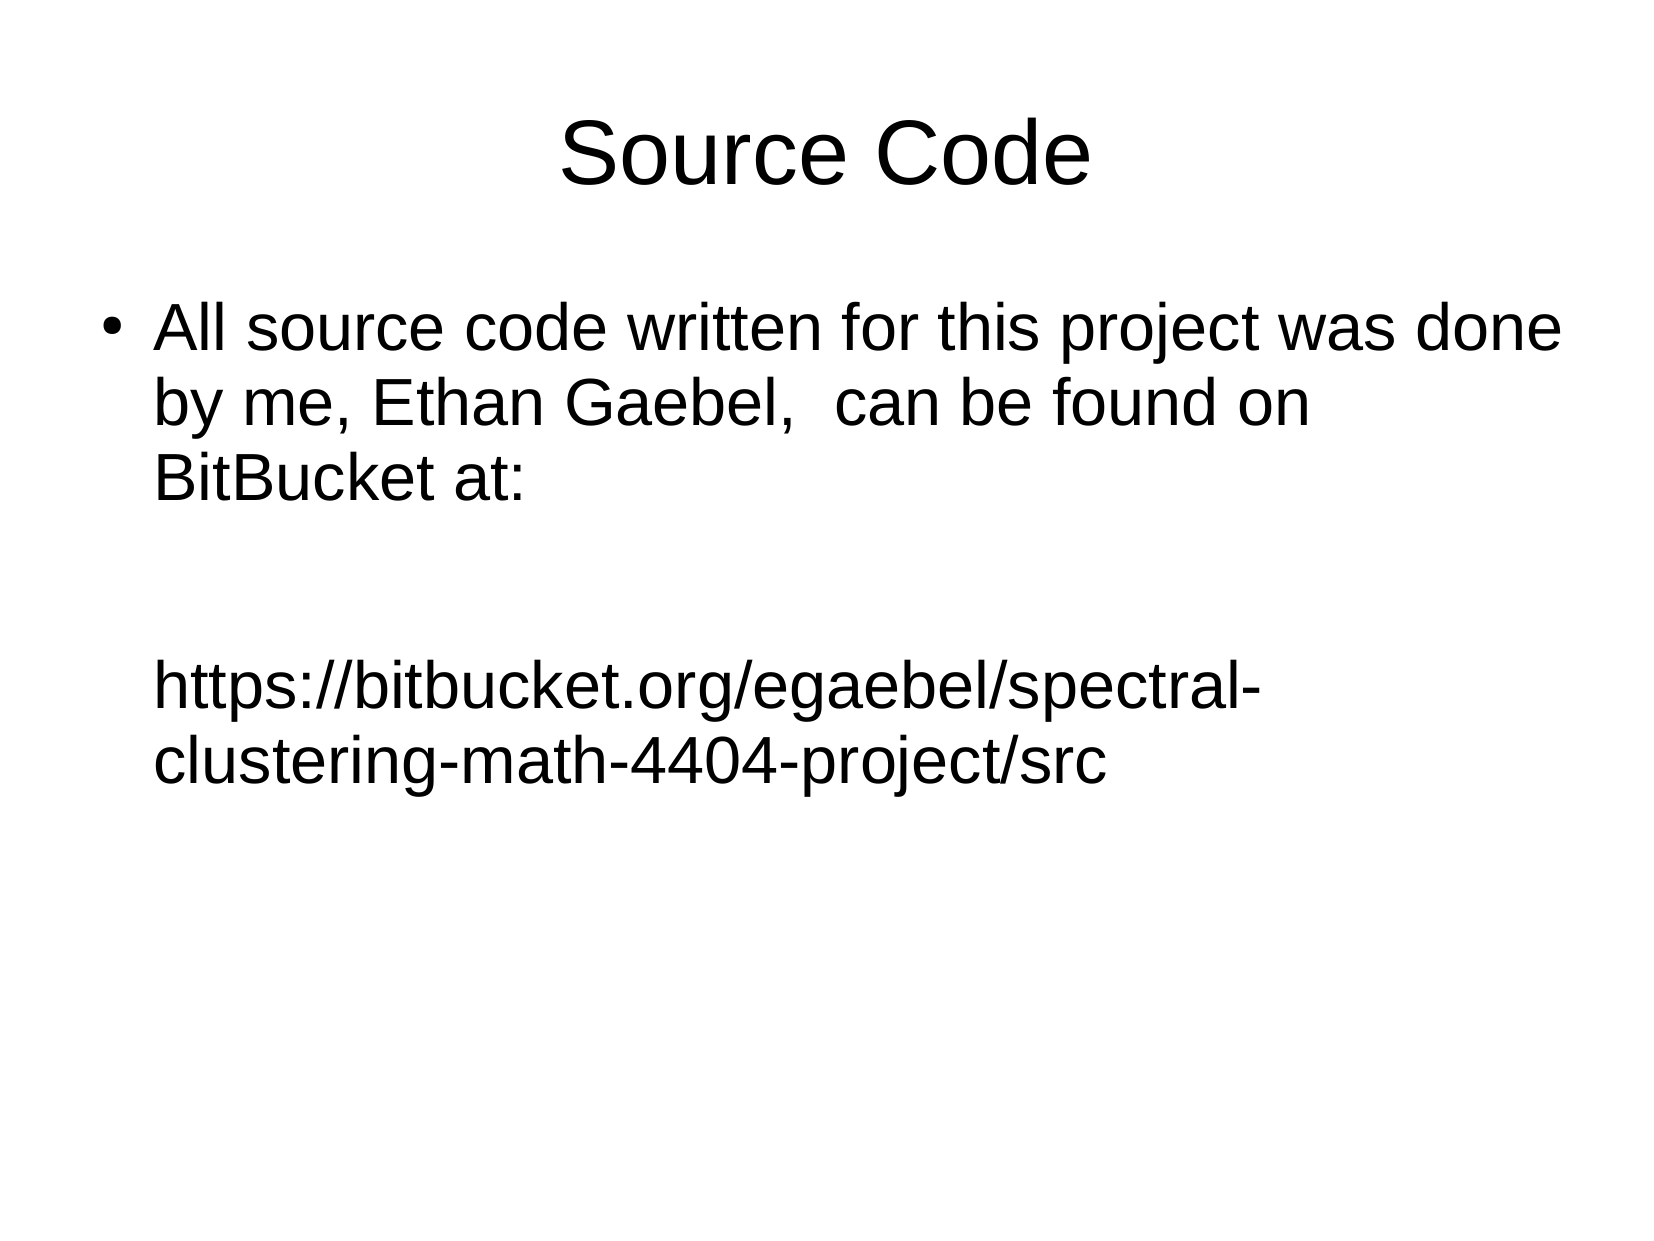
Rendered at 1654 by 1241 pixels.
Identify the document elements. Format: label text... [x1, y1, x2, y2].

list All source code written for this project was done by me, Ethan Gaebel, can be found on BitBucket at: https://bitbucket.org/egaebel/spectral-clustering-math-4404-project/src [82, 290, 1571, 1010]
title Source Code [82, 49, 1571, 257]
